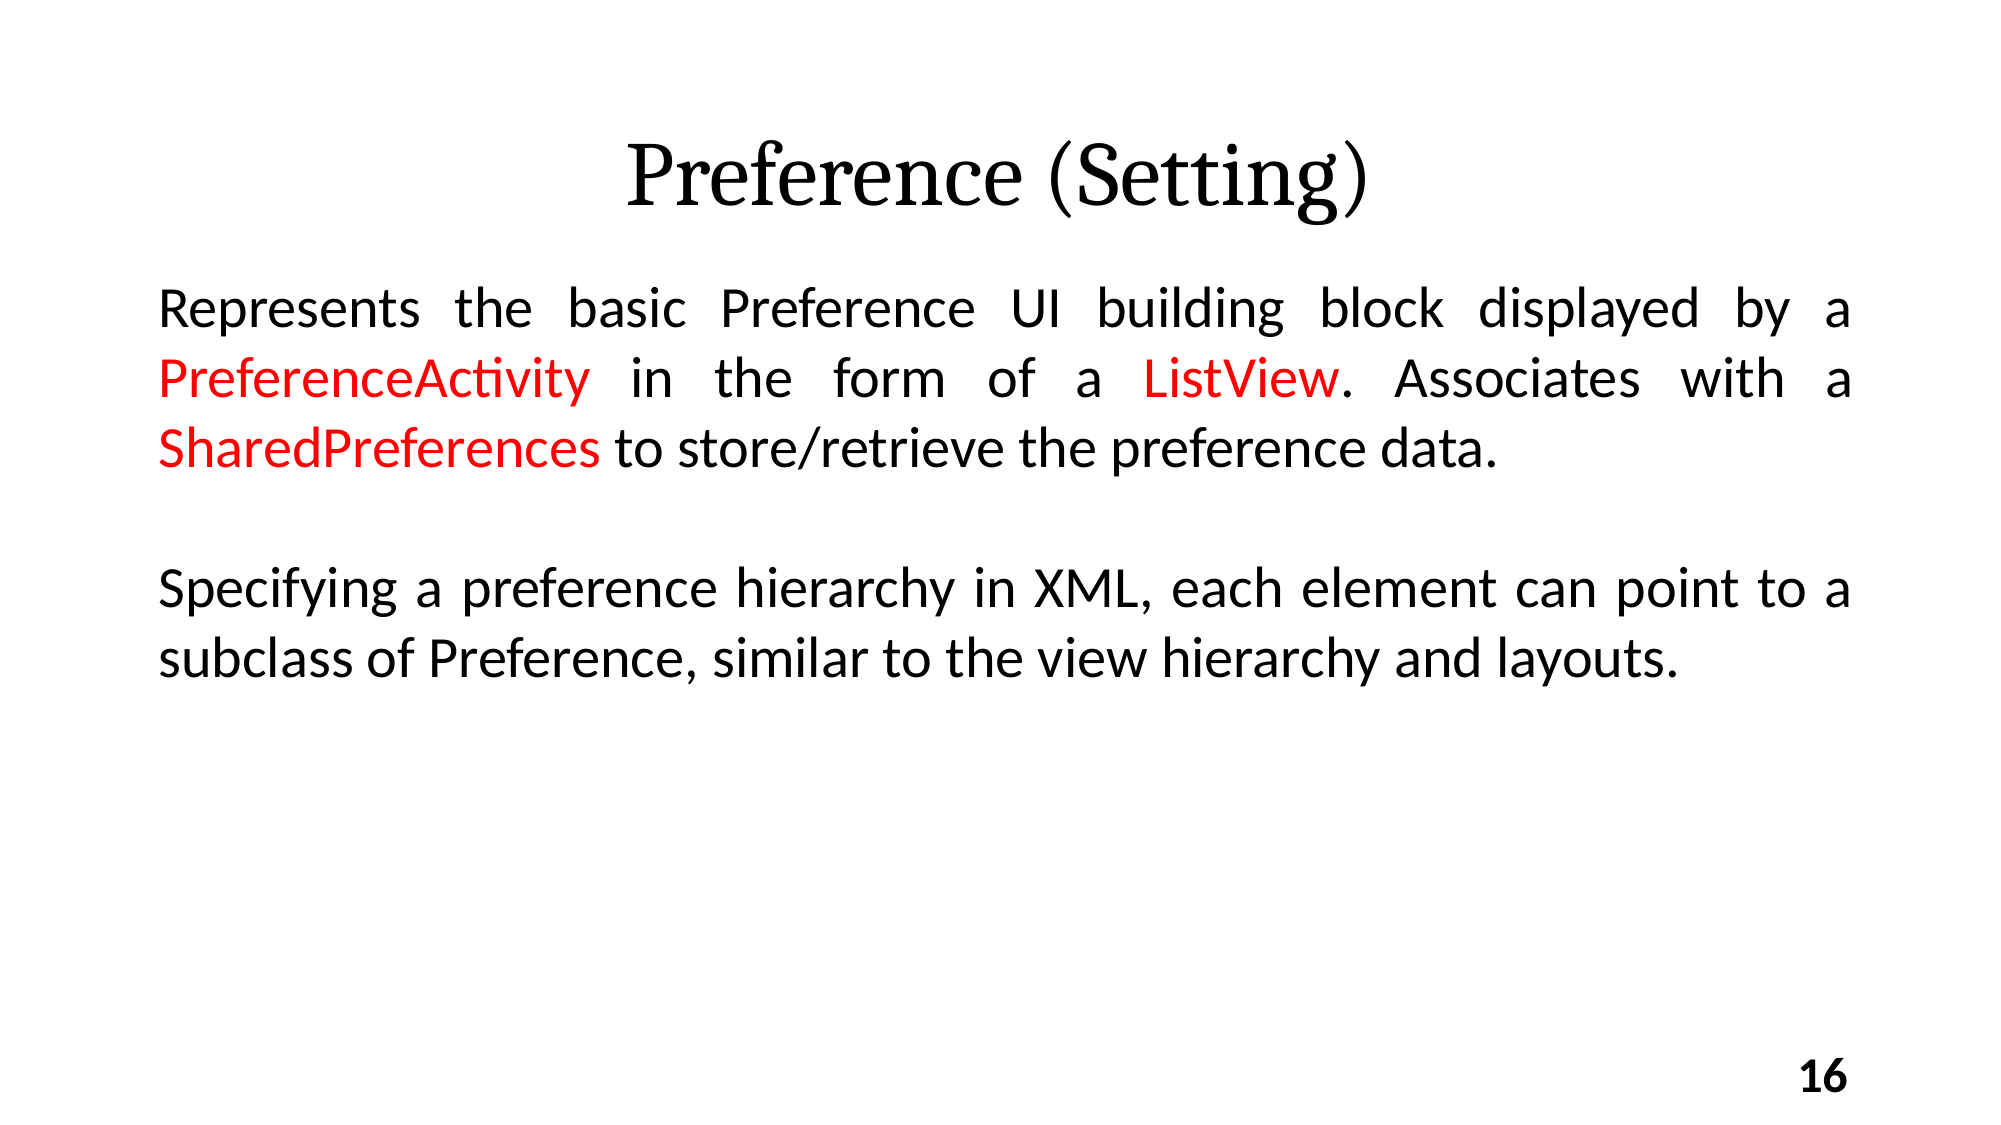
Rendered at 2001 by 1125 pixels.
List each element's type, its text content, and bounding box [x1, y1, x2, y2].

text_box Preference (Setting) [137, 59, 1863, 278]
text_box <number> [1412, 1042, 1863, 1103]
text_box Represents the basic Preference UI building block displayed by a PreferenceActivity in the form of a ListView. Associates with a SharedPreferences to store/retrieve the preference data. Specifying a preference hierarchy in XML, each element can point to a subclass of Preference, similar to the view hierarchy and layouts. [143, 261, 1869, 991]
